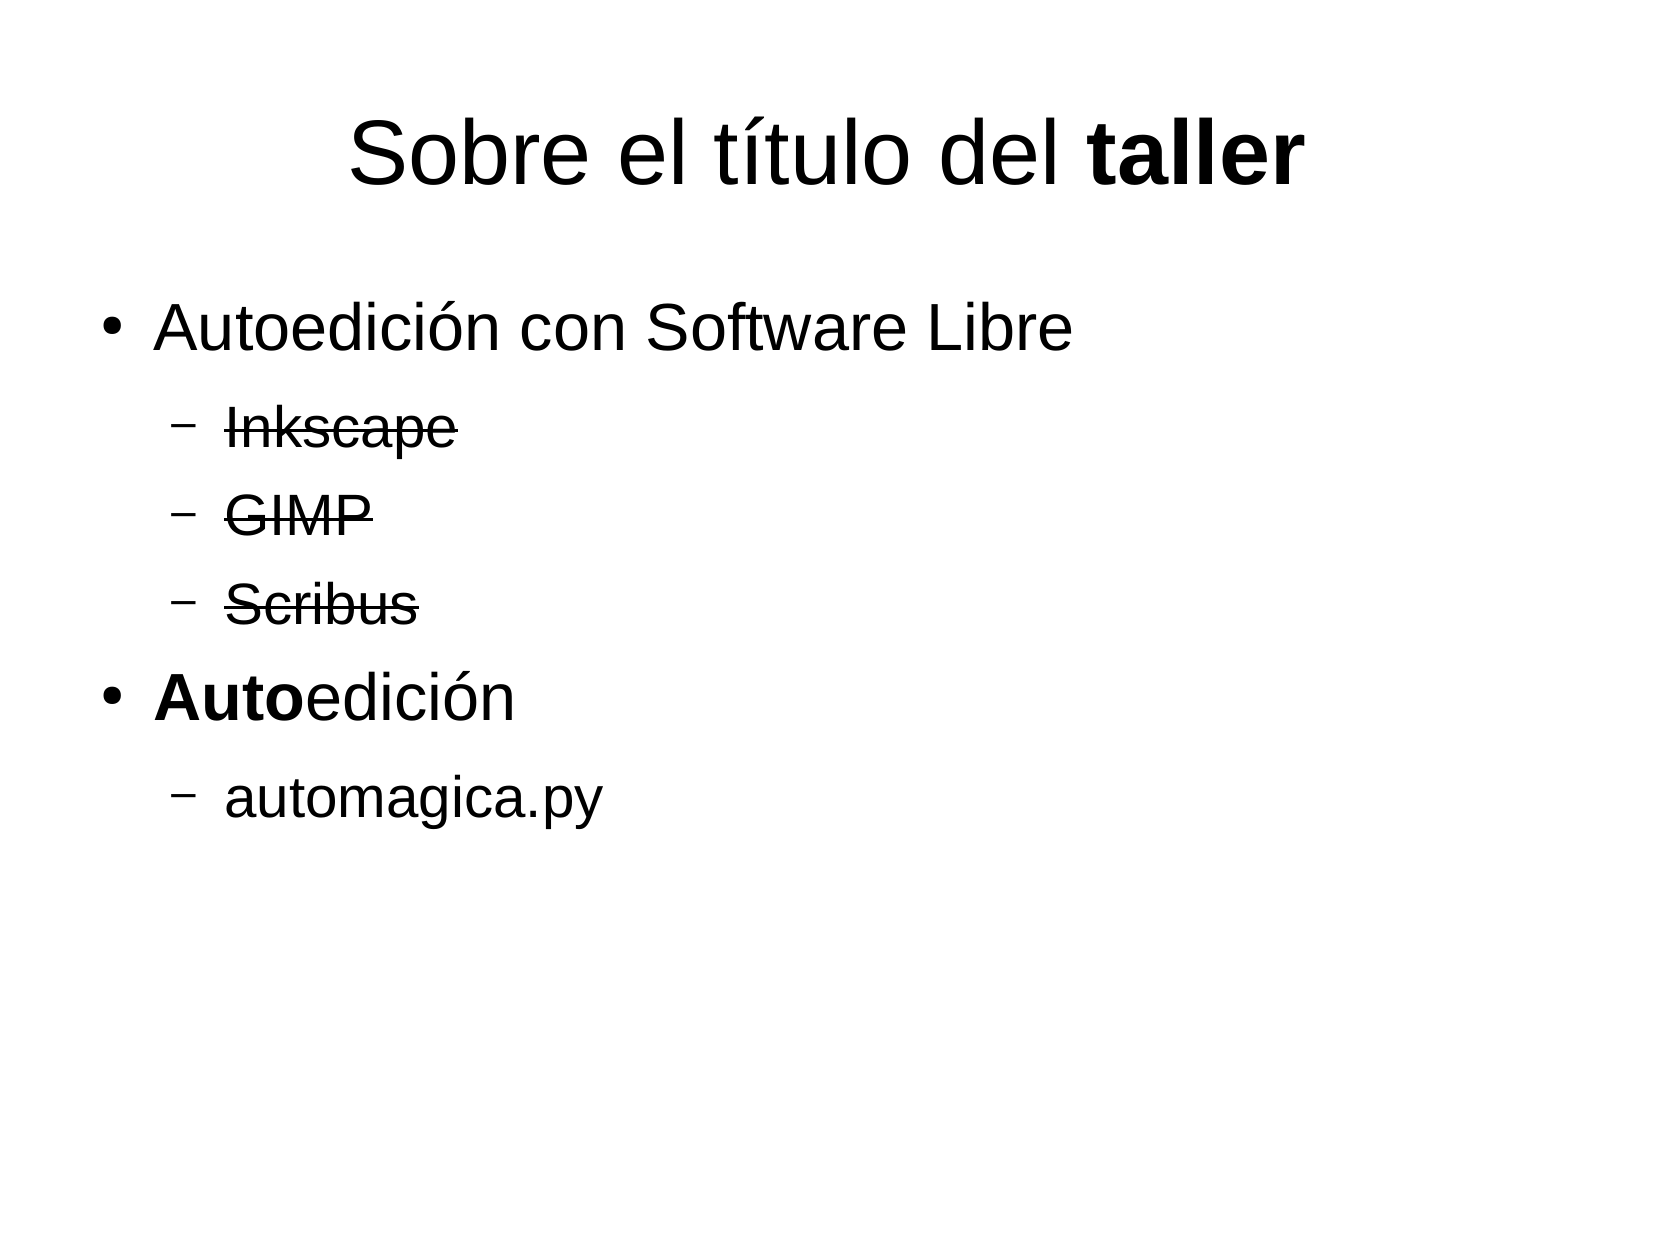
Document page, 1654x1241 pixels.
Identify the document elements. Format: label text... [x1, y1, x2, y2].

list Autoedición con Software Libre Inkscape GIMP Scribus Autoedición automagica.py [82, 290, 1571, 1010]
title Sobre el título del taller [82, 49, 1571, 257]
